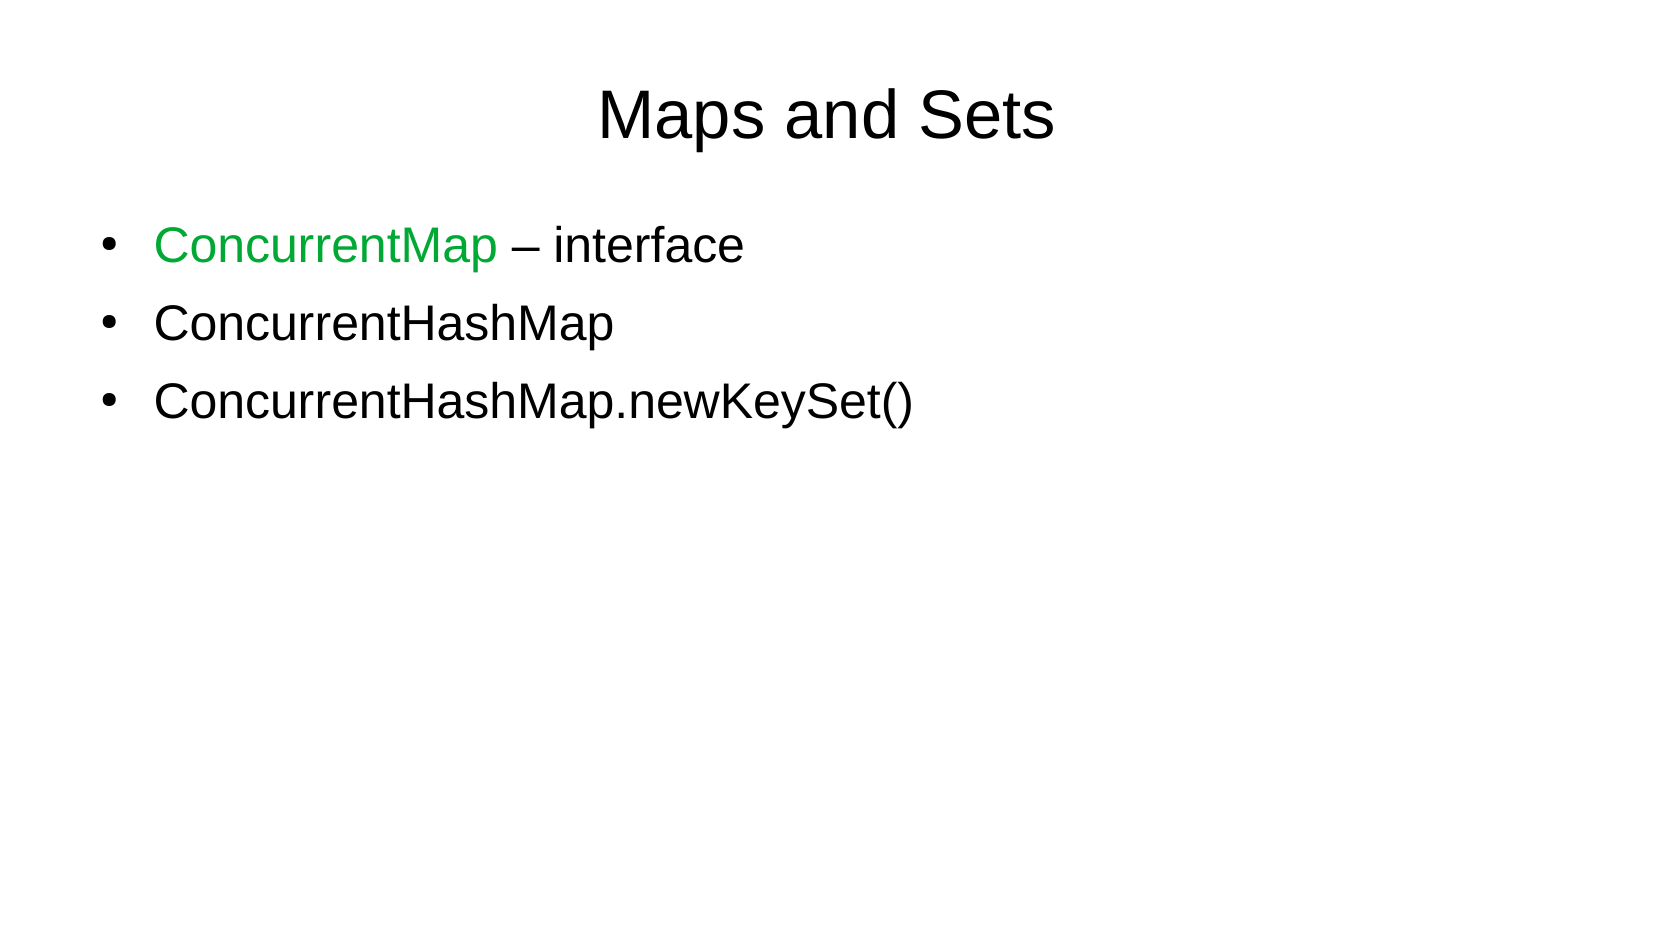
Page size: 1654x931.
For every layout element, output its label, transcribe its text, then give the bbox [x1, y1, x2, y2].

title Maps and Sets [82, 36, 1571, 193]
list ConcurrentMap – interface ConcurrentHashMap ConcurrentHashMap.newKeySet() [82, 217, 1571, 757]
